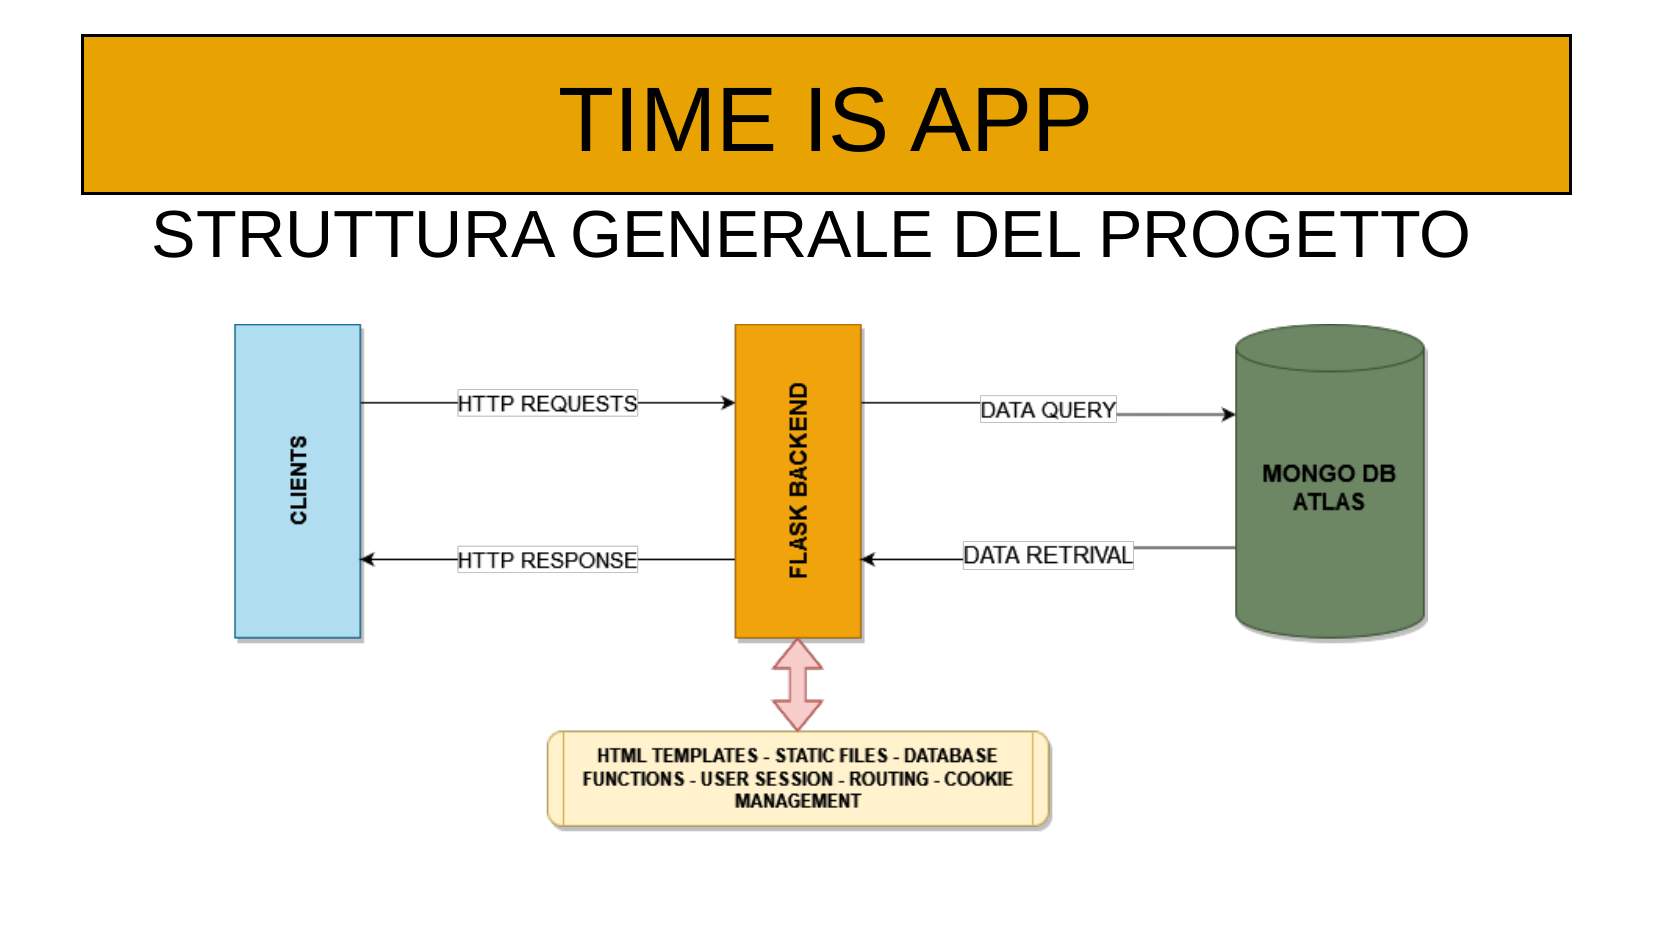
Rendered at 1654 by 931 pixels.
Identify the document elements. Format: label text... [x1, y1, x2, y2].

subtitle STRUTTURA GENERALE DEL PROGETTO [88, 198, 1536, 274]
title TIME IS APP [82, 35, 1571, 194]
picture [233, 324, 1428, 833]
